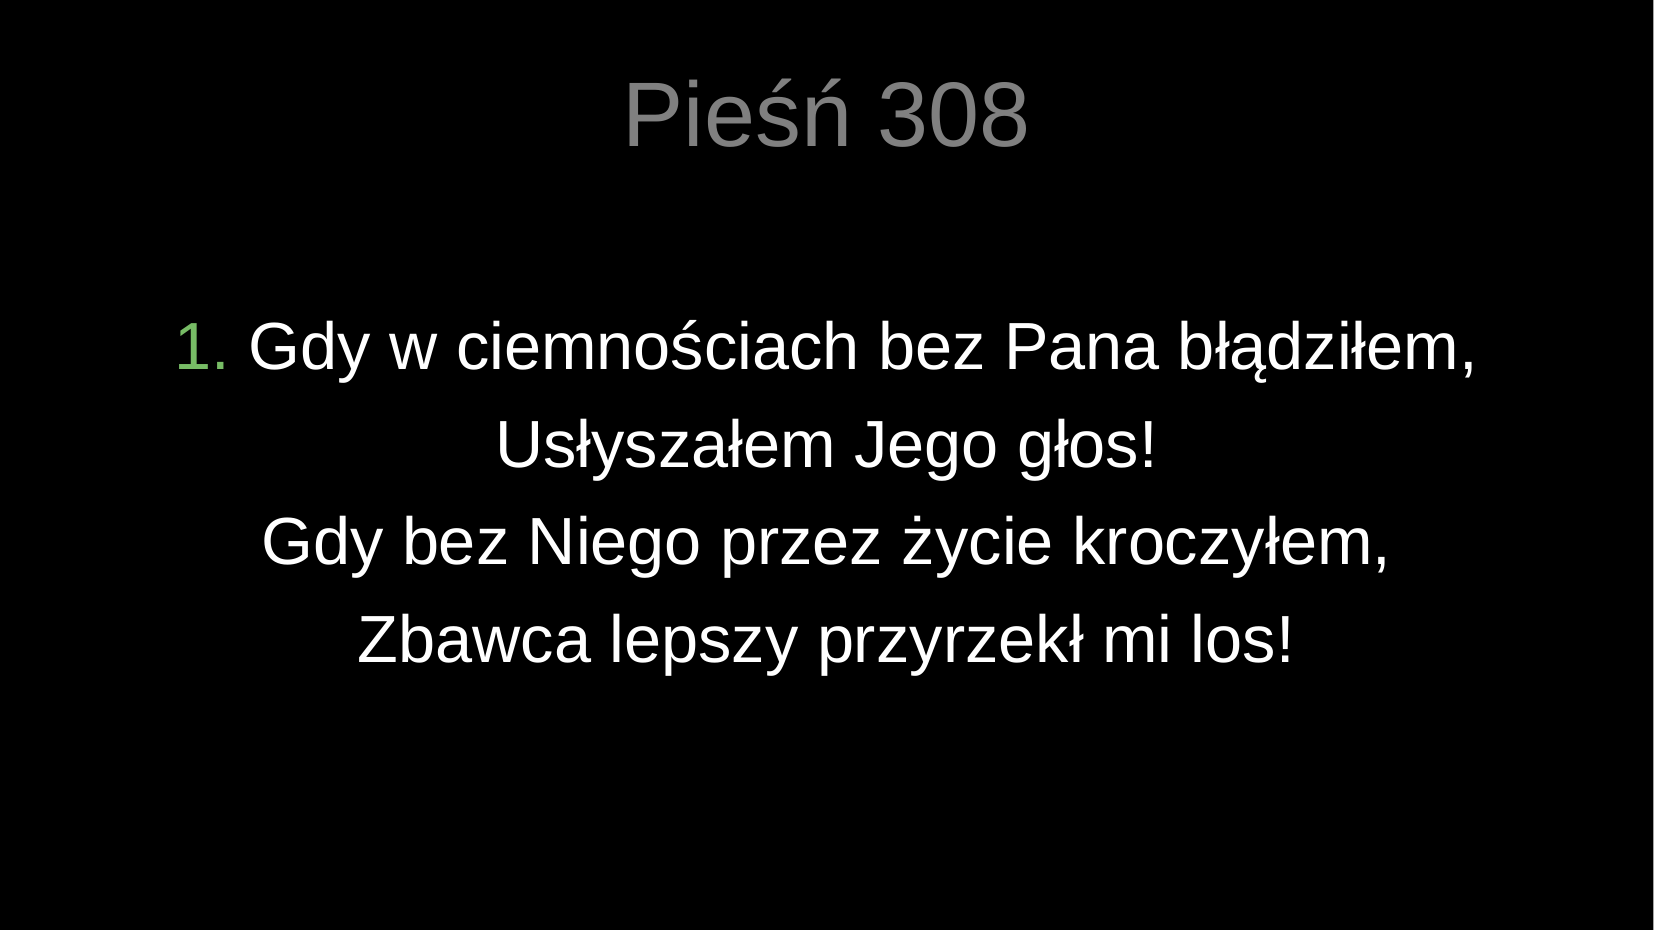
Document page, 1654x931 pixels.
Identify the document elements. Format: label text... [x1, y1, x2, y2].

subtitle 1. Gdy w ciemnościach bez Pana błądziłem, Usłyszałem Jego głos! Gdy bez Niego przez życie kroczyłem, Zbawca lepszy przyrzekł mi los! [82, 217, 1571, 757]
title Pieśń 308 [82, 37, 1571, 193]
